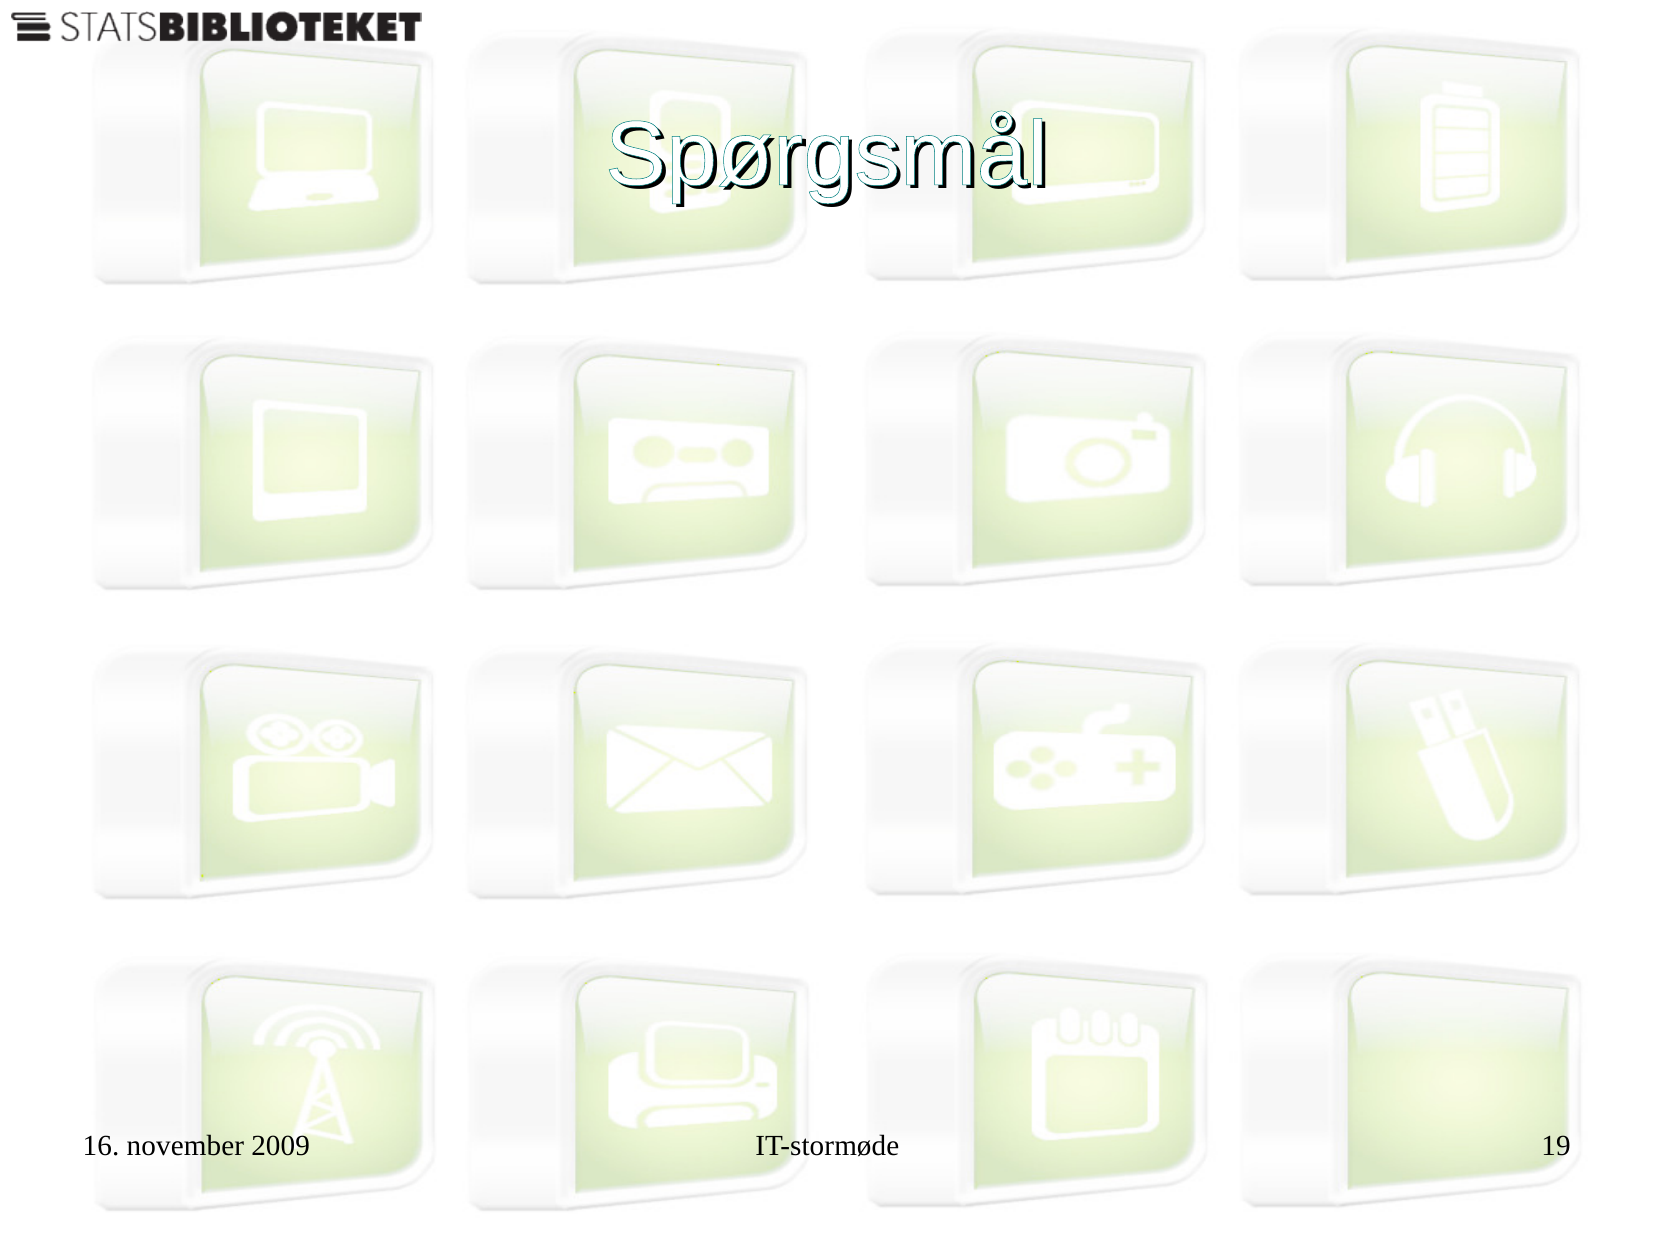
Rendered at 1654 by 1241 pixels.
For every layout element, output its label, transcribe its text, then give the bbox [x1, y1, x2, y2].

picture [0, 0, 1654, 1241]
title Spørgsmål [82, 49, 1571, 257]
